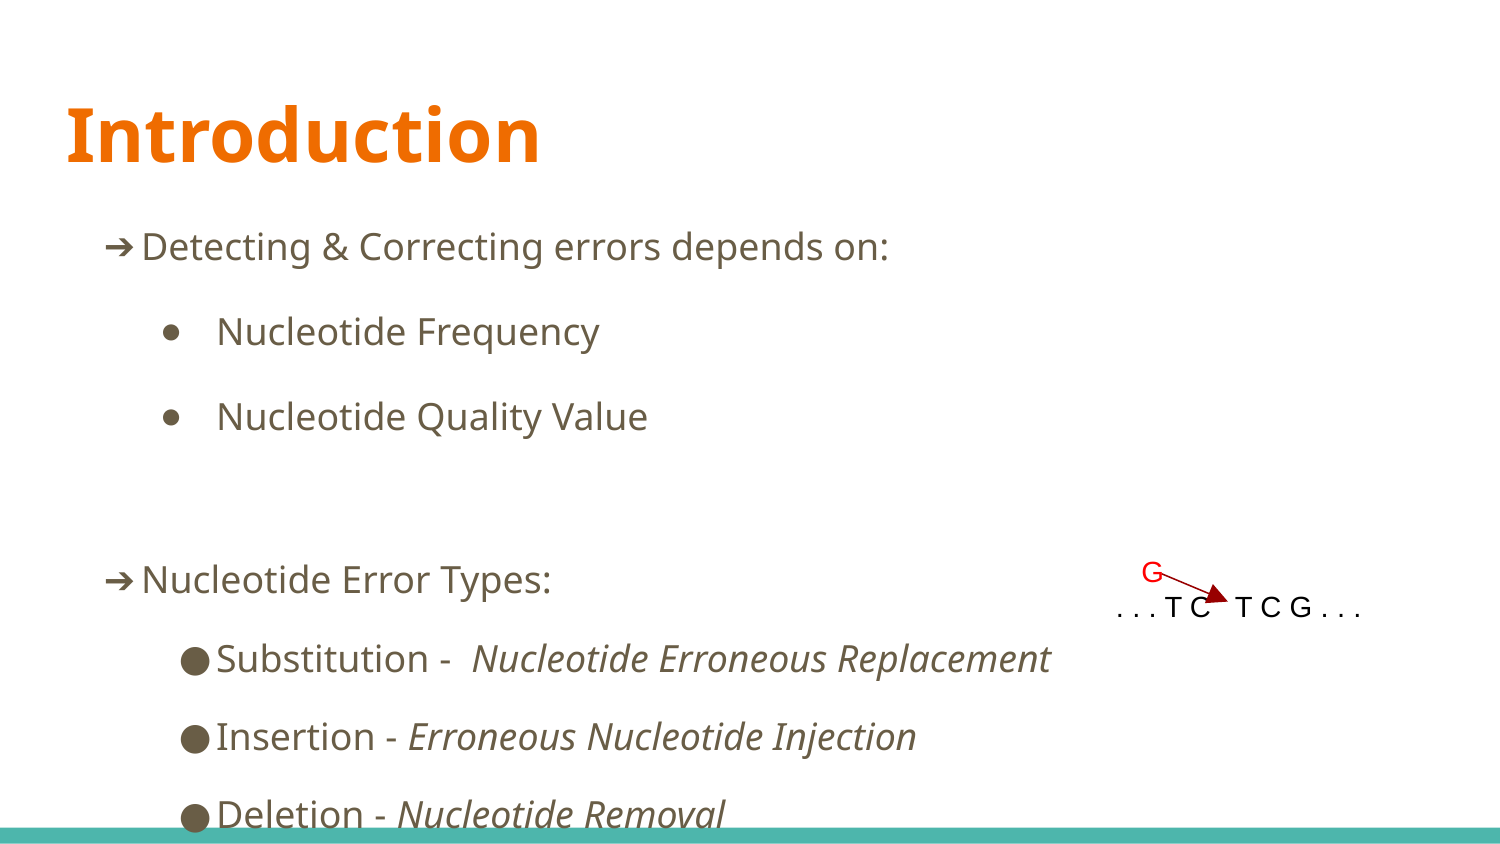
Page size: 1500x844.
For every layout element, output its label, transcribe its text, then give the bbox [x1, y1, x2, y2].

title Introduction [51, 72, 1449, 189]
list Detecting & Correcting errors depends on: Nucleotide Frequency Nucleotide Quality Value Nucleotide Error Types: Substitution - Nucleotide Erroneous Replacement Insertion - Erroneous Nucleotide Injection Deletion - Nucleotide Removal [51, 207, 1449, 750]
text_box . . . T C T C G . . . [1100, 573, 1382, 618]
text_box G [1126, 537, 1177, 594]
